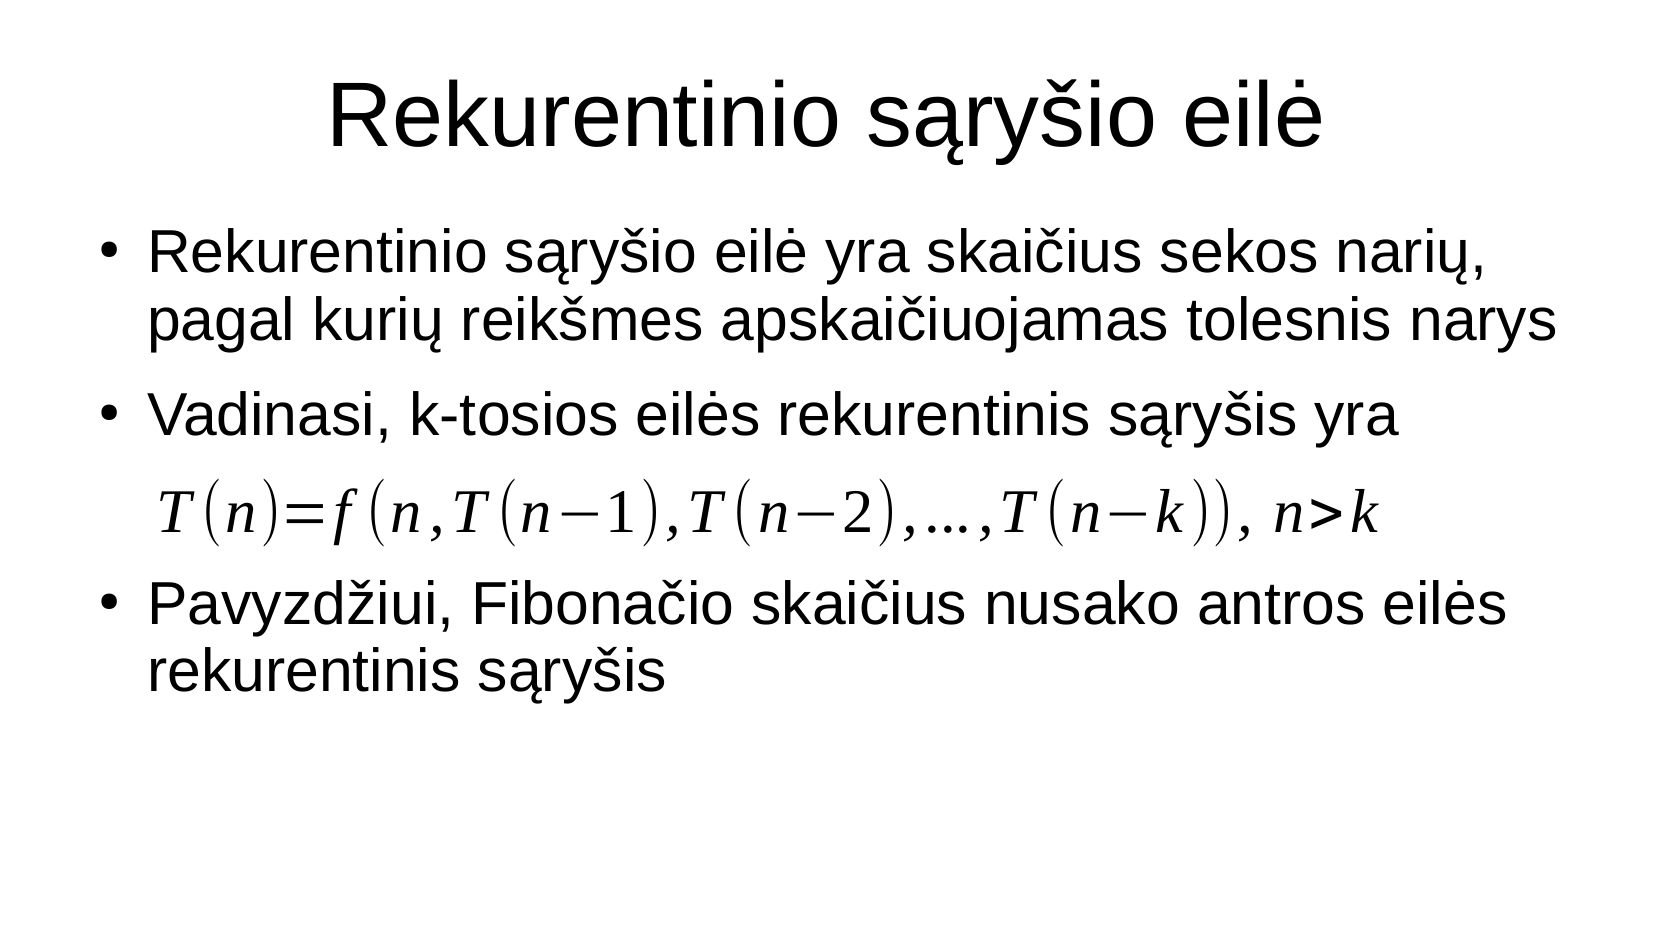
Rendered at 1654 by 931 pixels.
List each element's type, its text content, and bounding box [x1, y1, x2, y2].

title Rekurentinio sąryšio eilė [82, 37, 1571, 193]
list Rekurentinio sąryšio eilė yra skaičius sekos narių, pagal kurių reikšmes apskaičiuojamas tolesnis narys Vadinasi, k-tosios eilės rekurentinis sąryšis yra Pavyzdžiui, Fibonačio skaičius nusako antros eilės rekurentinis sąryšis [82, 217, 1571, 758]
chart [150, 476, 1388, 580]
